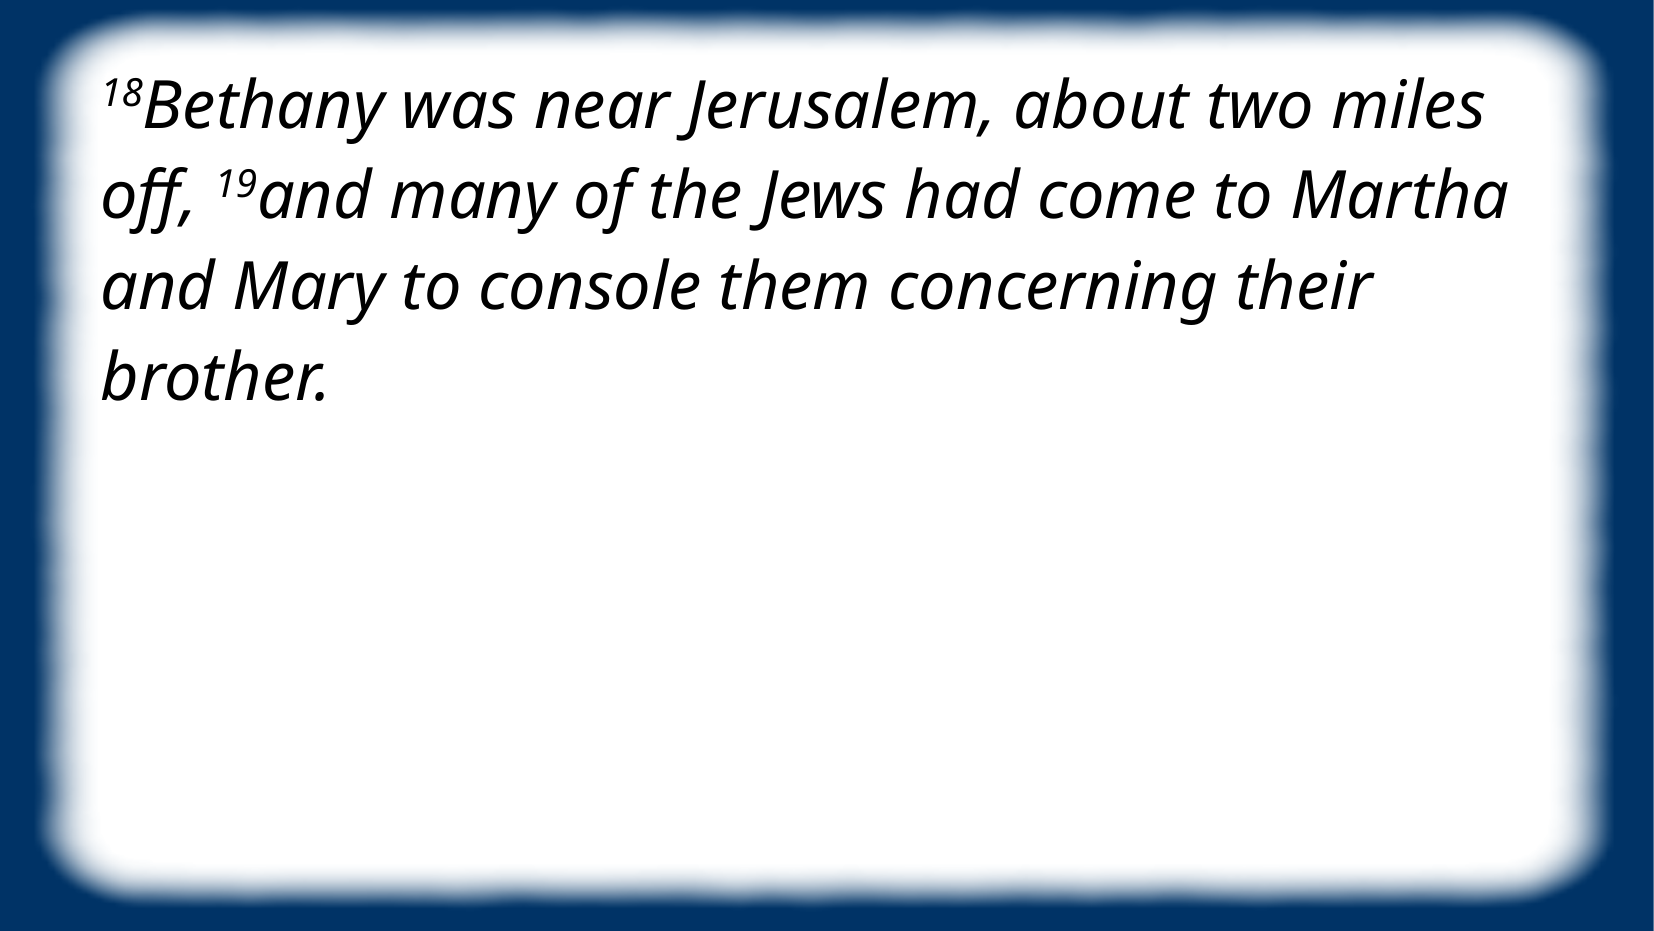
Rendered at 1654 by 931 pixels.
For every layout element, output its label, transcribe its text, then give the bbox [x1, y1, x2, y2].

picture [0, 0, 1654, 931]
text_box 18Bethany was near Jerusalem, about two miles off, 19and many of the Jews had come to Martha and Mary to console them concerning their brother. [85, 49, 1571, 420]
